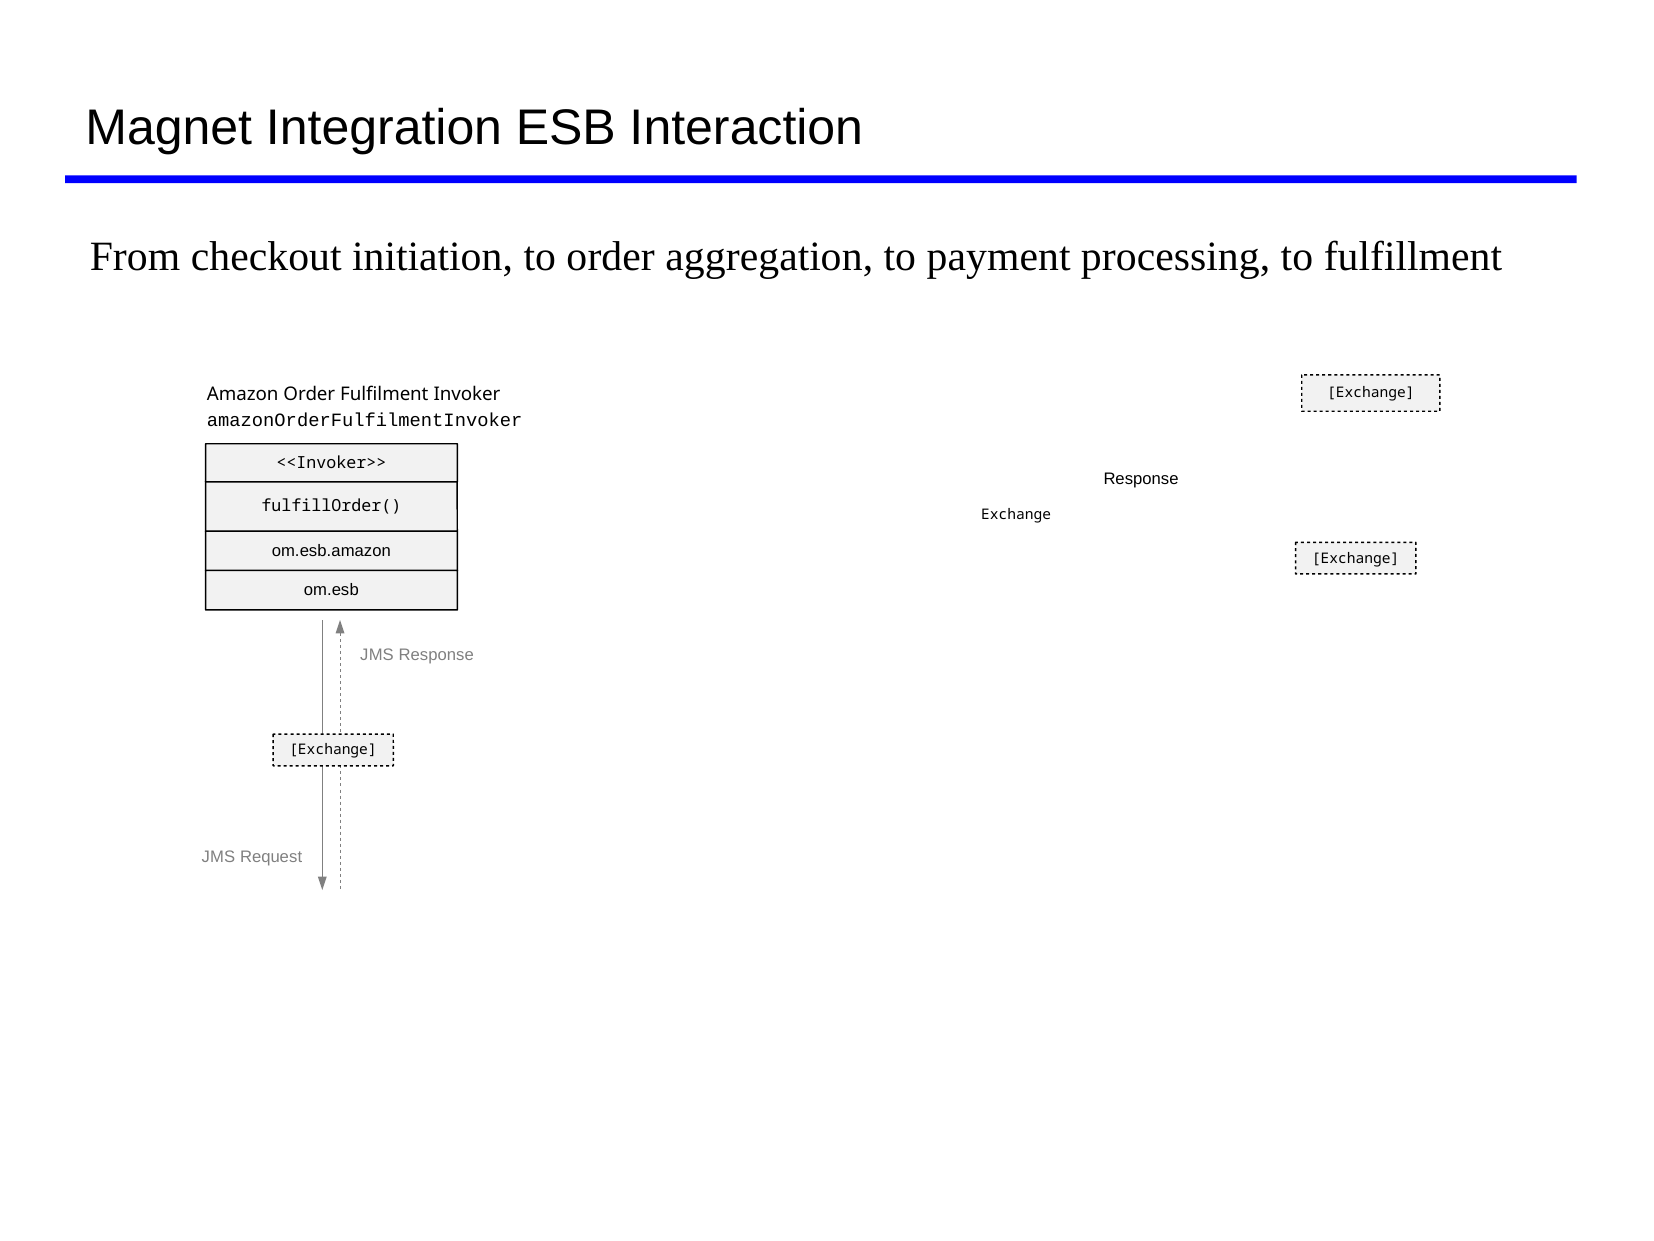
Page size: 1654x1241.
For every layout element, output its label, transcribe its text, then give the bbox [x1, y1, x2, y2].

text_box amazonOrderFulfilmentInvoker [192, 441, 604, 470]
text_box om.esb [205, 570, 458, 610]
text_box JMS Response [345, 637, 489, 672]
text_box [Exchange] [1301, 374, 1440, 412]
text_box [65, 175, 70, 184]
text_box fulfillOrder() [205, 482, 458, 531]
text_box om.esb.amazon [205, 531, 458, 570]
text_box Exchange [889, 497, 1143, 528]
text_box Amazon Order Fulfilment Invoker [192, 373, 604, 441]
list From checkout initiation, to order aggregation, to payment processing, to fulfillment [75, 225, 1586, 302]
text_box Response [1088, 462, 1265, 496]
text_box [Exchange] [1295, 542, 1416, 574]
text_box Magnet Integration ESB Interaction [70, 95, 1392, 184]
text_box JMS Request [186, 840, 318, 874]
text_box [Exchange] [273, 734, 394, 766]
text_box <<Invoker>> [205, 470, 458, 482]
text_box [1392, 175, 1577, 184]
